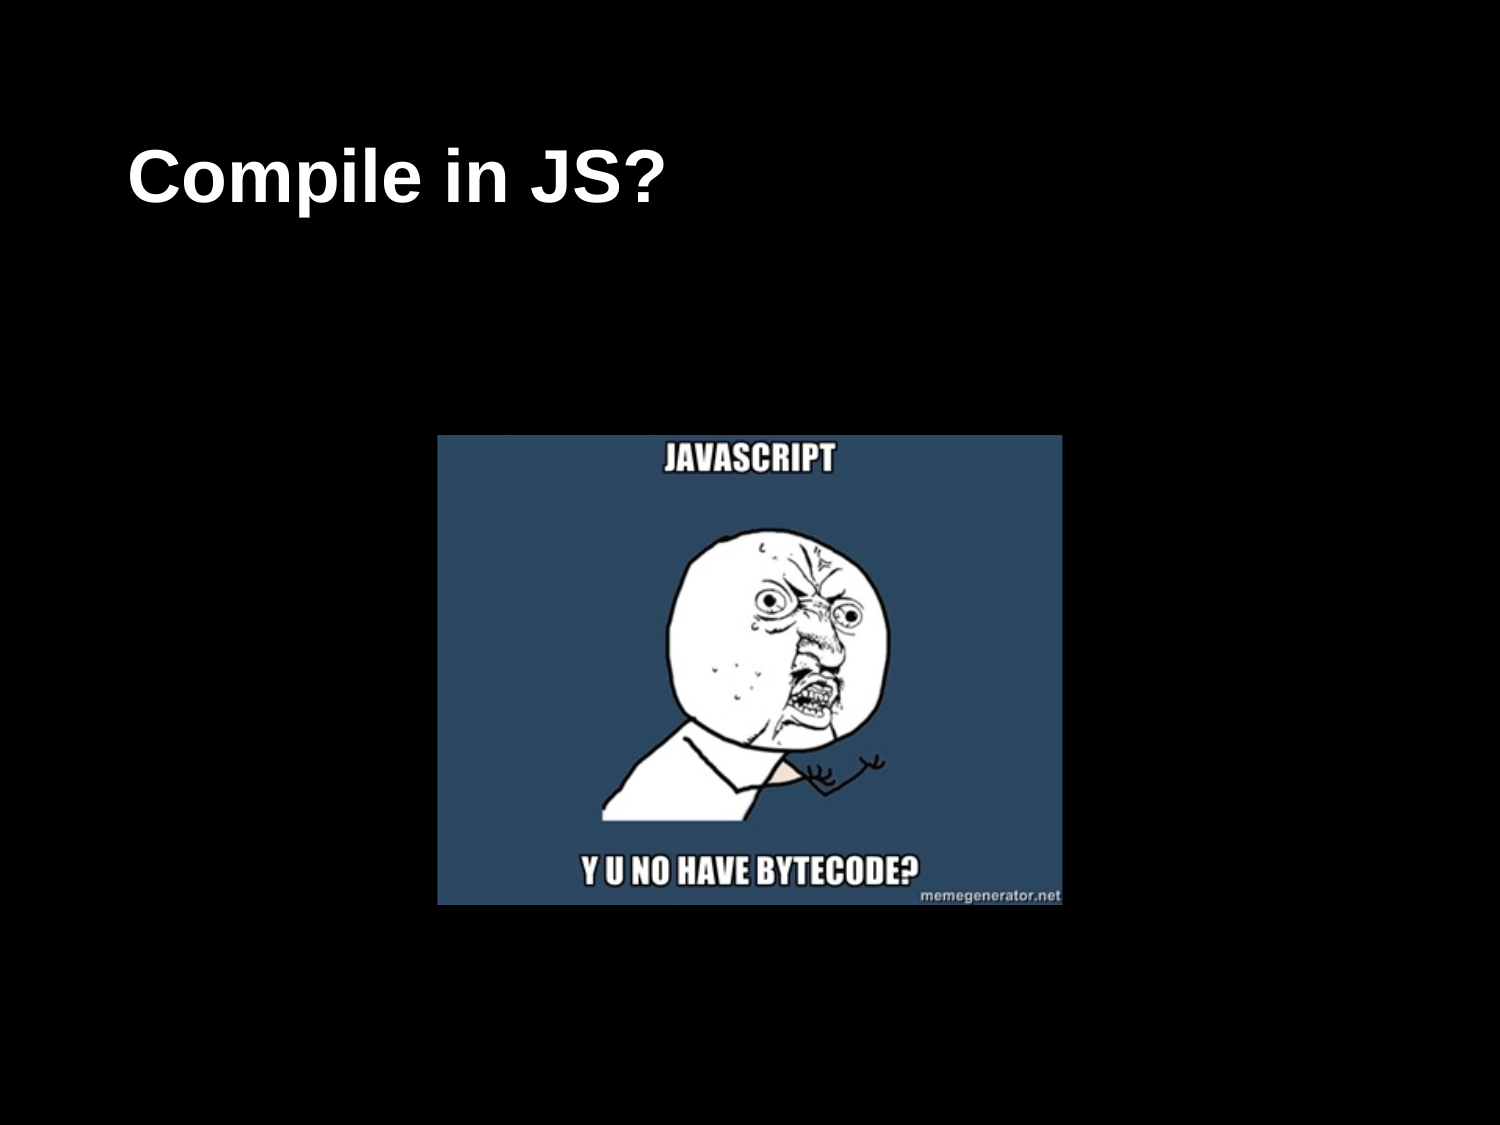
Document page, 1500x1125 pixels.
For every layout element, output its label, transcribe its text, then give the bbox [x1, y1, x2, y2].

text_box [437, 435, 1063, 905]
list [75, 262, 1425, 1078]
title Compile in JS? [75, 45, 1425, 233]
